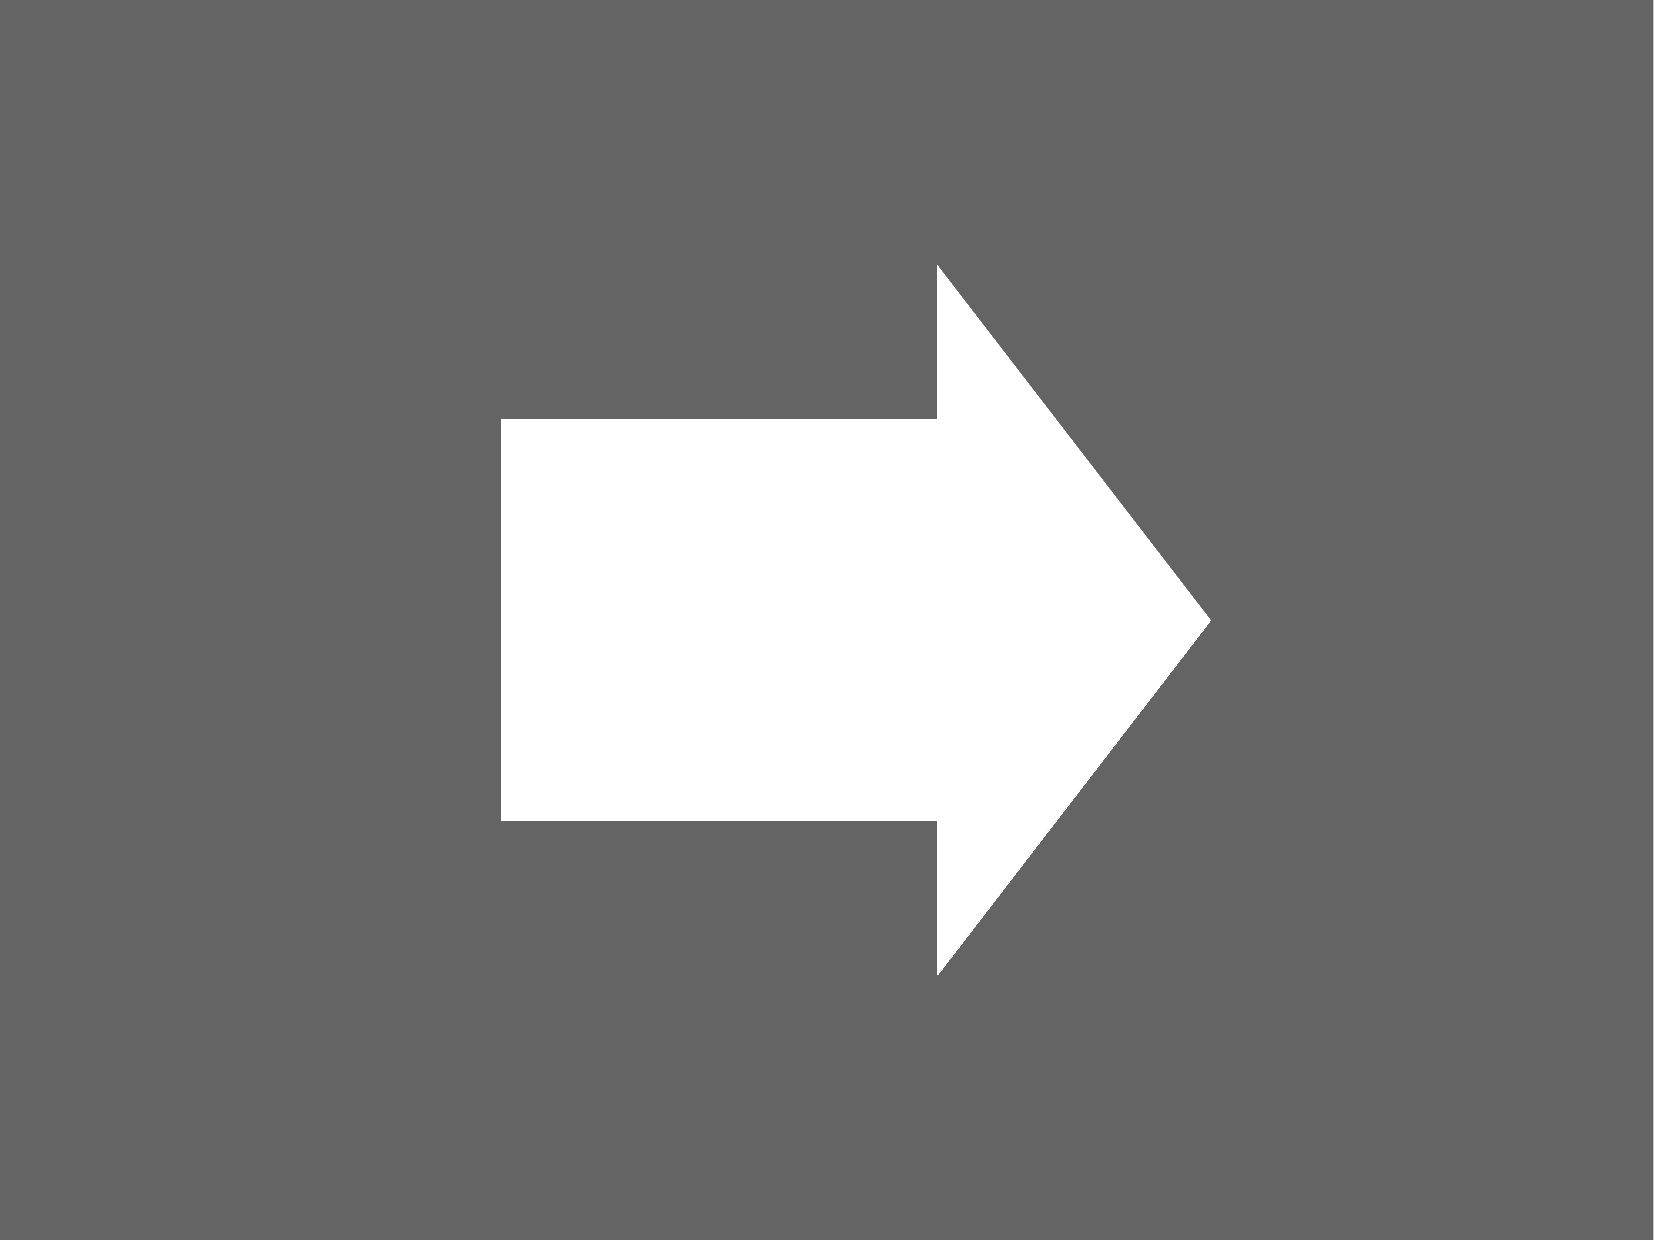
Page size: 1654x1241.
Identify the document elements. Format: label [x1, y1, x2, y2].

text_box [501, 265, 1211, 975]
